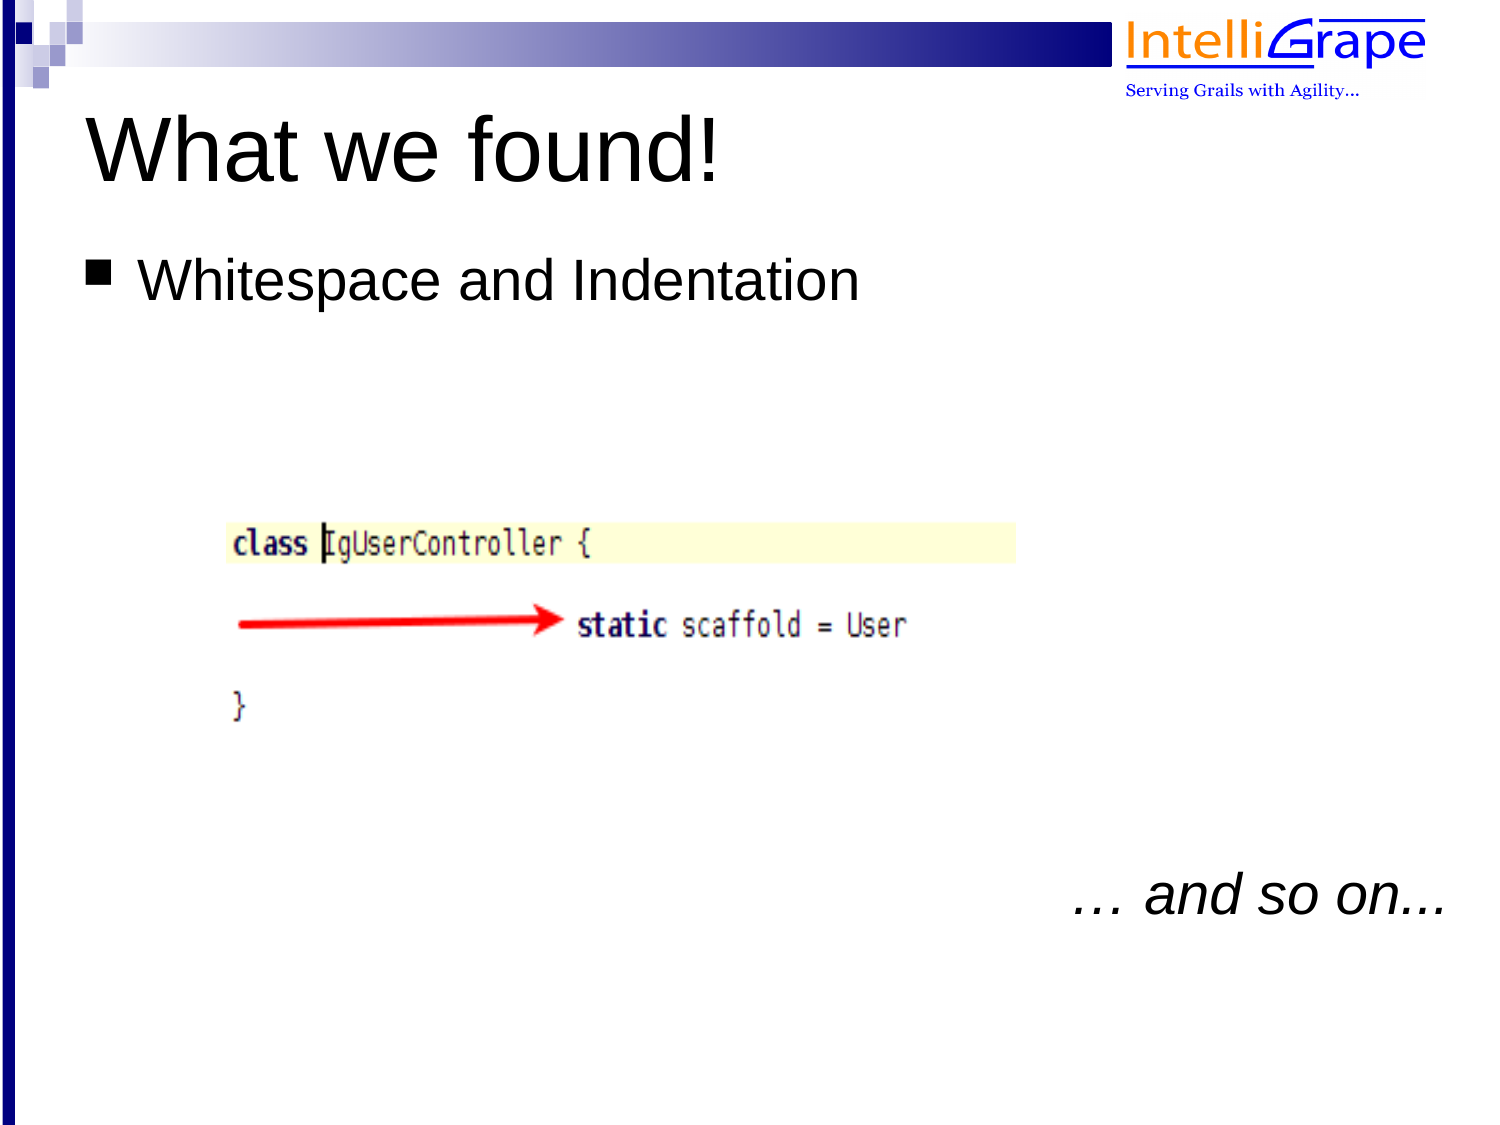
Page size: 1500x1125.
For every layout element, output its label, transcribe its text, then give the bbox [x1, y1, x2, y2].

text_box … and so on... [114, 850, 1465, 934]
picture [226, 507, 1016, 733]
text_box What we found! [70, 34, 1421, 260]
picture [1125, 12, 1425, 100]
text_box Whitespace and Indentation [67, 236, 1418, 319]
